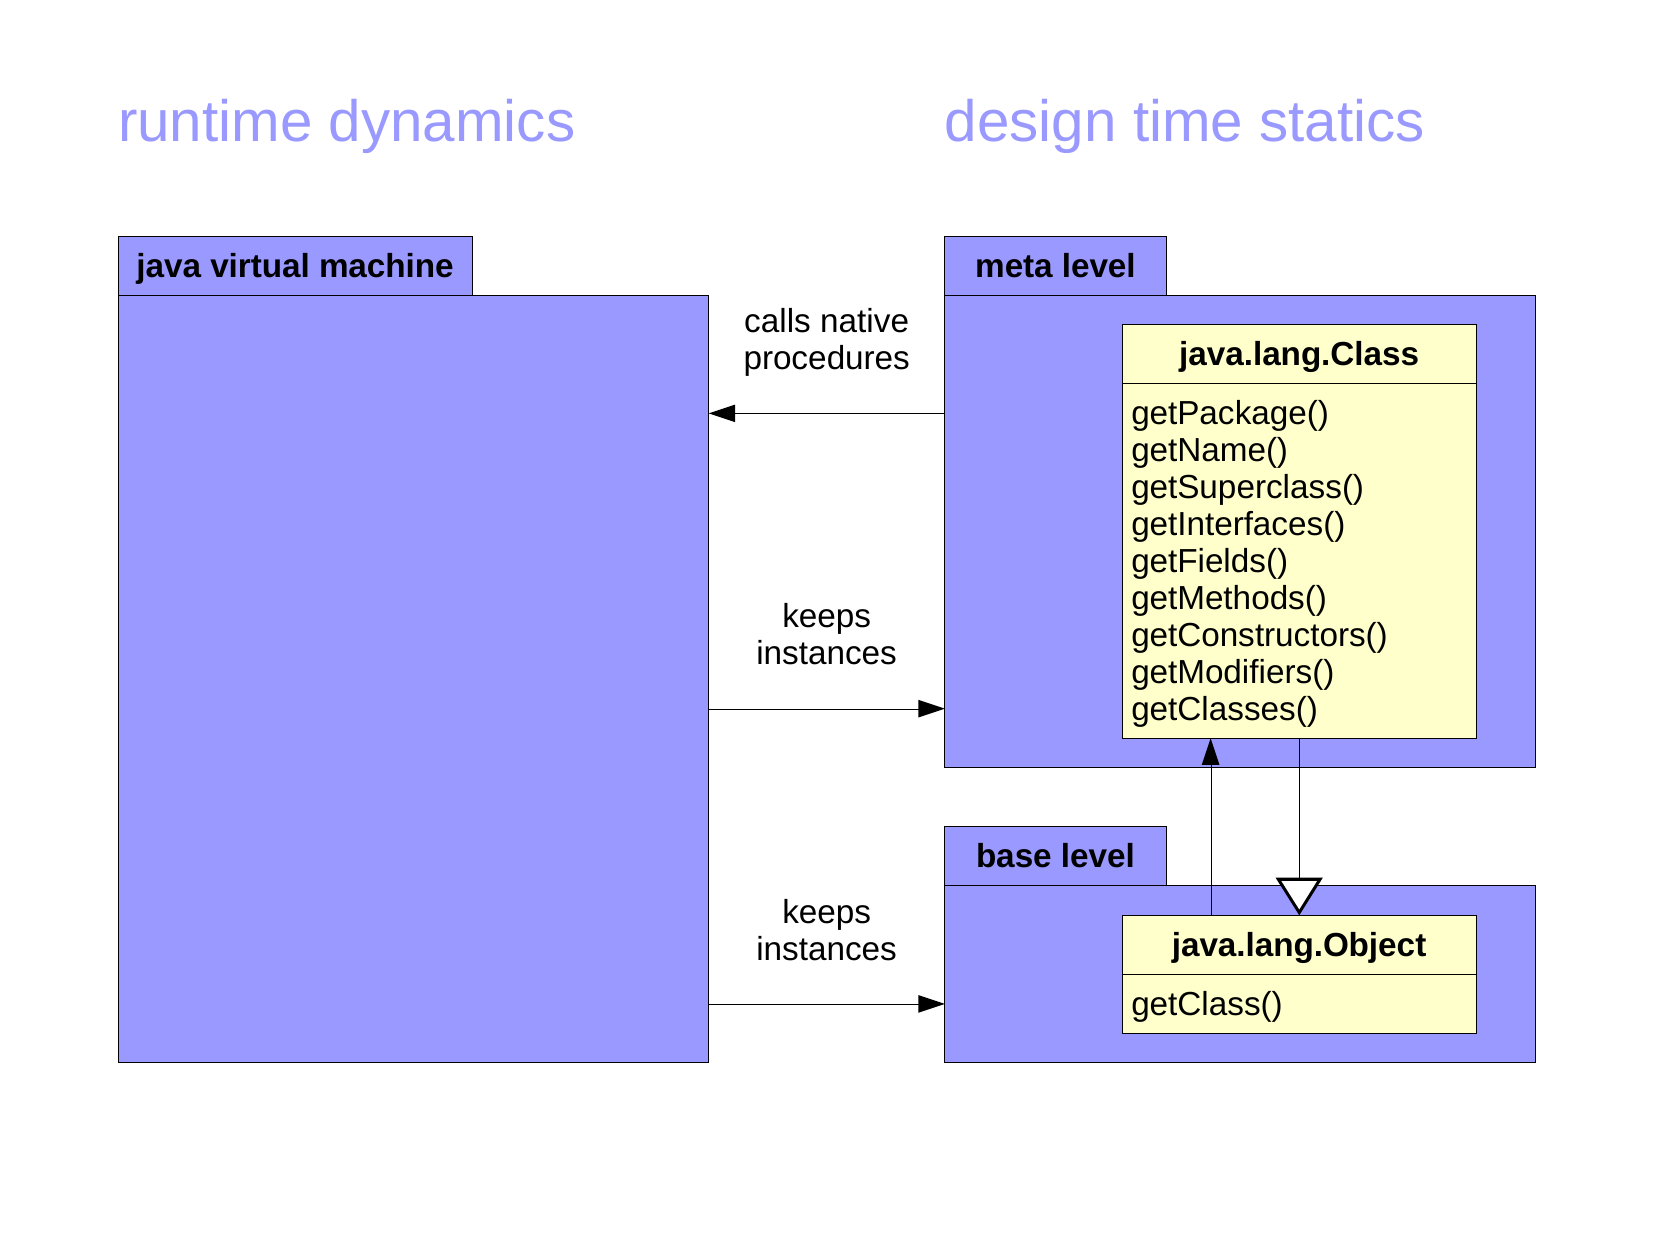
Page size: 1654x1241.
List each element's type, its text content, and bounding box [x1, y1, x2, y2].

text_box java.lang.Object [1122, 915, 1477, 974]
text_box java.lang.Class [1122, 324, 1477, 383]
text_box java virtual machine [118, 236, 473, 296]
text_box getClass() [1122, 974, 1477, 1034]
text_box meta level [944, 236, 1167, 296]
text_box keeps instances [708, 590, 944, 680]
text_box base level [944, 826, 1167, 886]
text_box [944, 885, 1536, 1063]
text_box runtime dynamics [118, 88, 709, 178]
text_box design time statics [944, 88, 1536, 178]
text_box calls native procedures [708, 295, 944, 384]
text_box [118, 295, 709, 1063]
text_box getPackage() getName() getSuperclass() getInterfaces() getFields() getMethods() getConstructors() getModifiers() getClasses() [1122, 383, 1477, 739]
text_box [944, 295, 1536, 768]
text_box [1212, 739, 1299, 768]
text_box [1212, 885, 1298, 915]
text_box keeps instances [708, 885, 945, 975]
